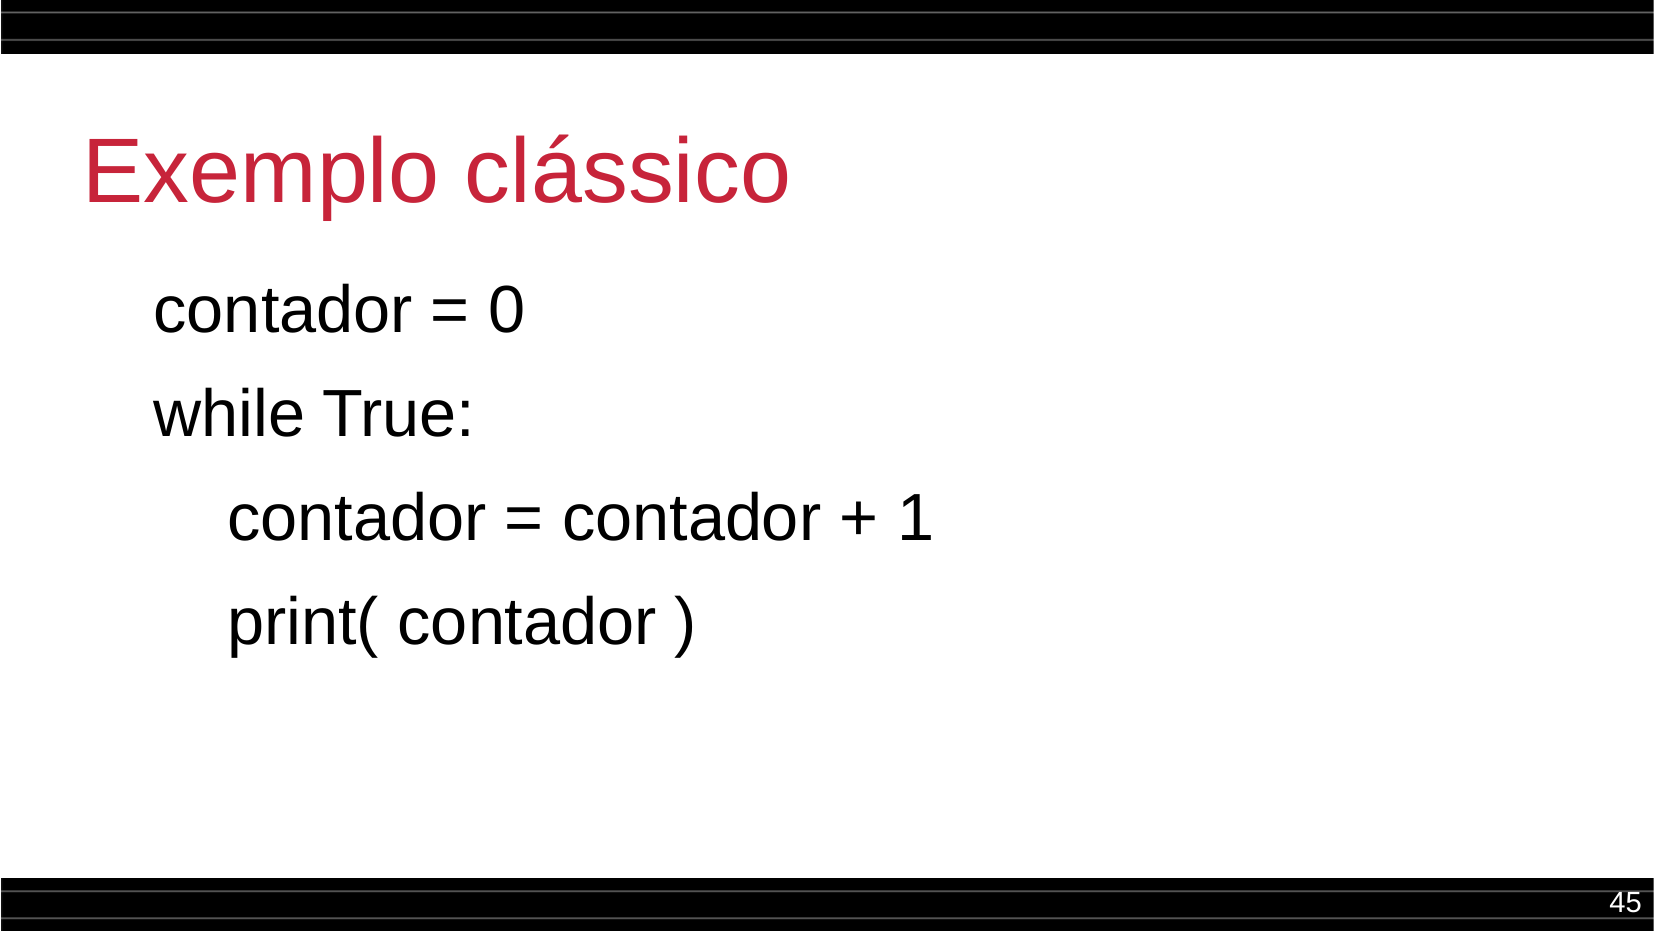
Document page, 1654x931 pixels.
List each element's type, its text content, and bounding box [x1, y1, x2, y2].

list contador = 0 while True: contador = contador + 1 print( contador ) [82, 271, 1571, 758]
picture [1, 878, 1654, 931]
picture [1, 0, 1654, 54]
title Exemplo clássico [82, 92, 1571, 249]
